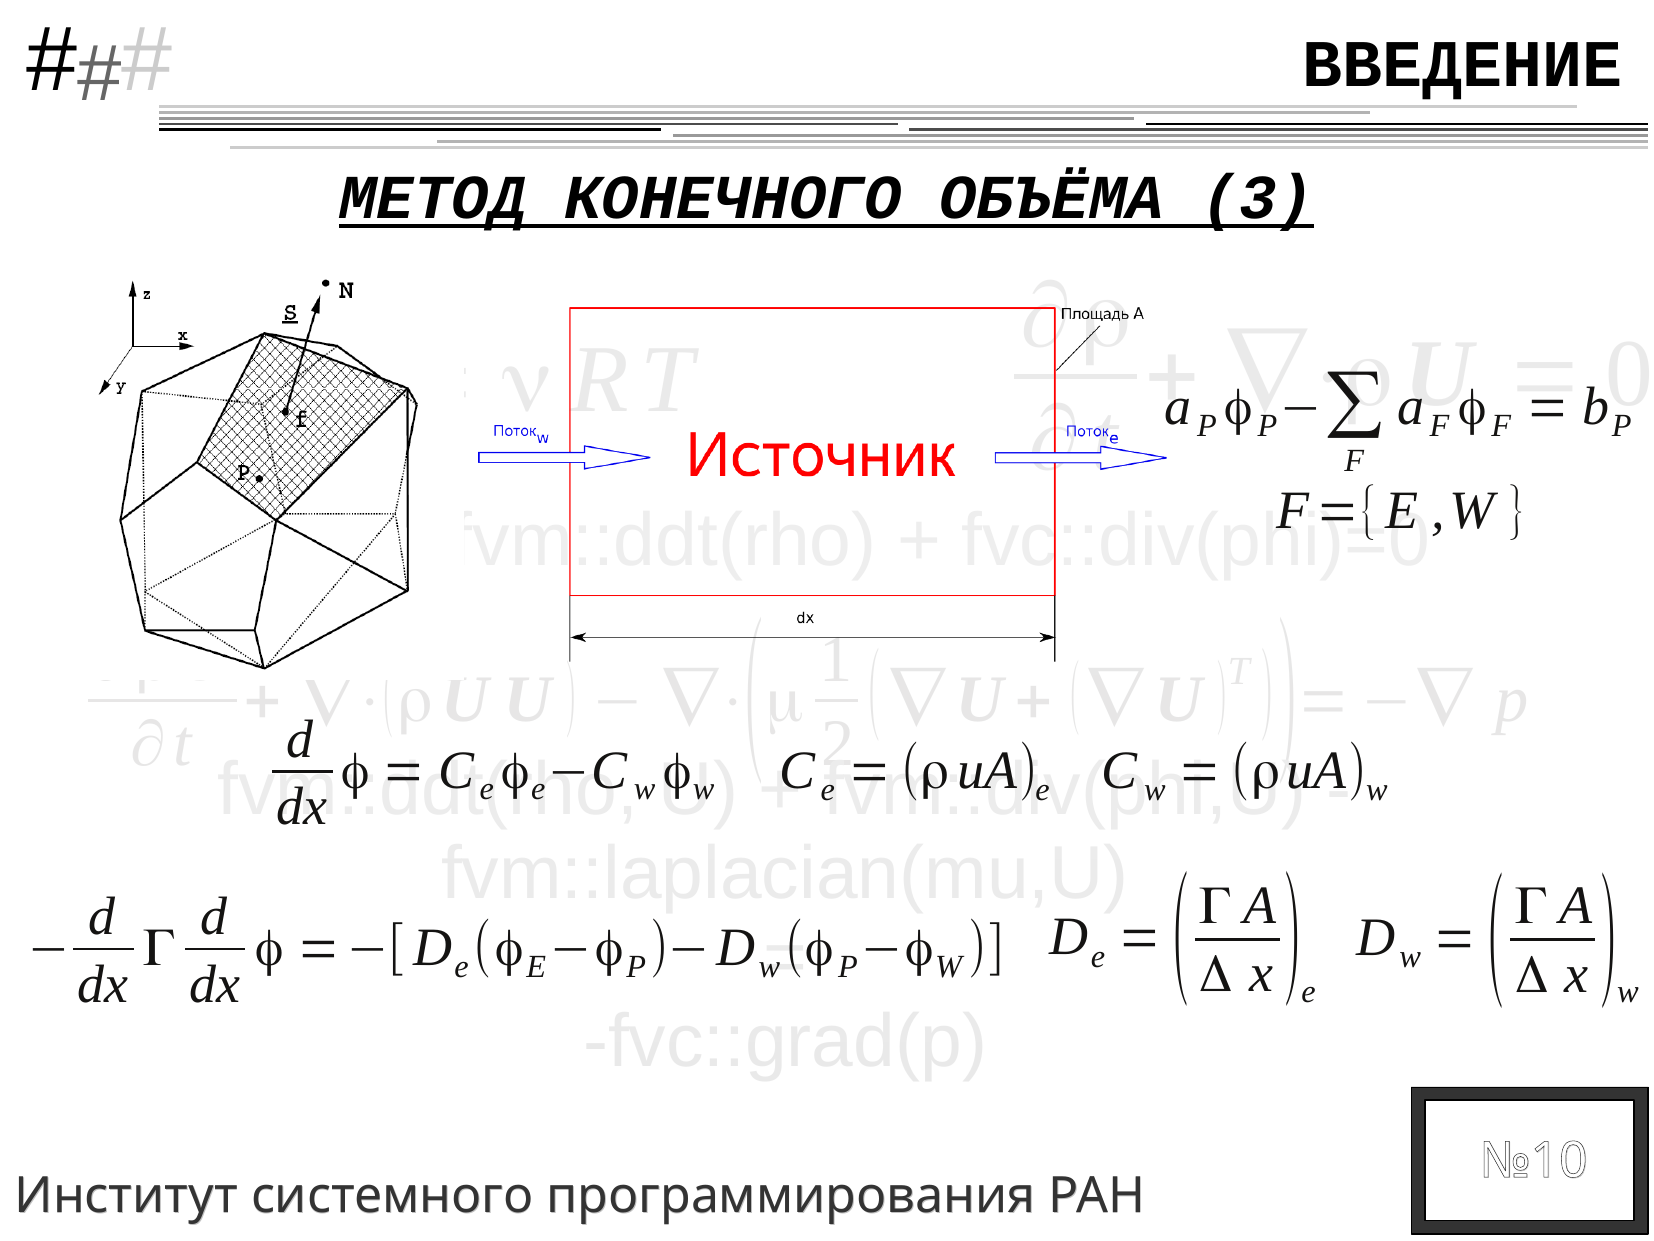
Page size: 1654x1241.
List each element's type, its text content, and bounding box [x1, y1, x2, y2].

chart [1095, 738, 1394, 808]
chart [263, 708, 721, 837]
chart [1346, 868, 1646, 1011]
chart [21, 885, 1010, 1014]
chart [773, 738, 1057, 808]
title МЕТОД КОНЕЧНОГО ОБЪЁМА (3) [0, 147, 1654, 257]
picture [63, 265, 464, 680]
chart [1157, 368, 1639, 544]
picture [478, 307, 1167, 662]
chart [1039, 868, 1322, 1010]
